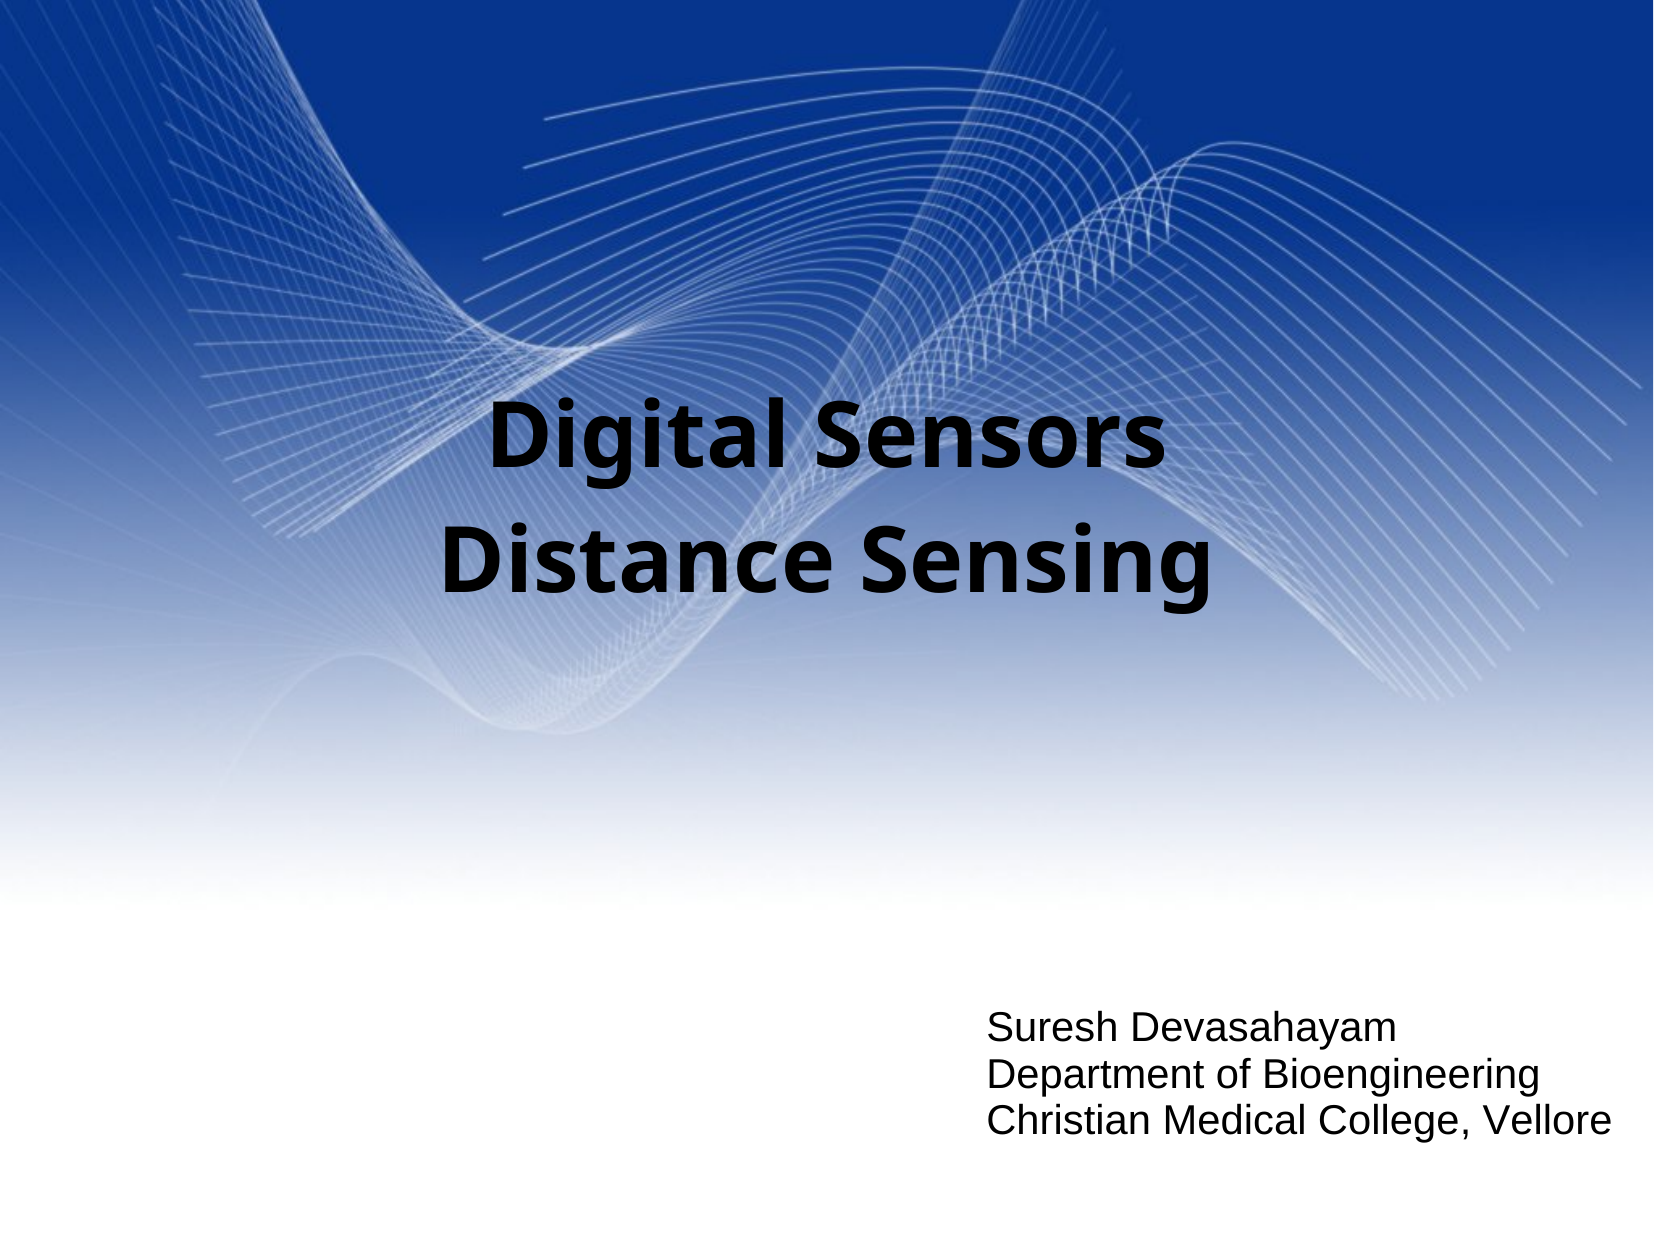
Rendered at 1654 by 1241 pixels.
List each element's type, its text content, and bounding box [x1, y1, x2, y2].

title Digital Sensors Distance Sensing [0, 368, 1653, 872]
picture [0, 0, 1654, 1241]
list Suresh Devasahayam Department of Bioengineering Christian Medical College, Vellore [915, 1003, 1625, 1192]
